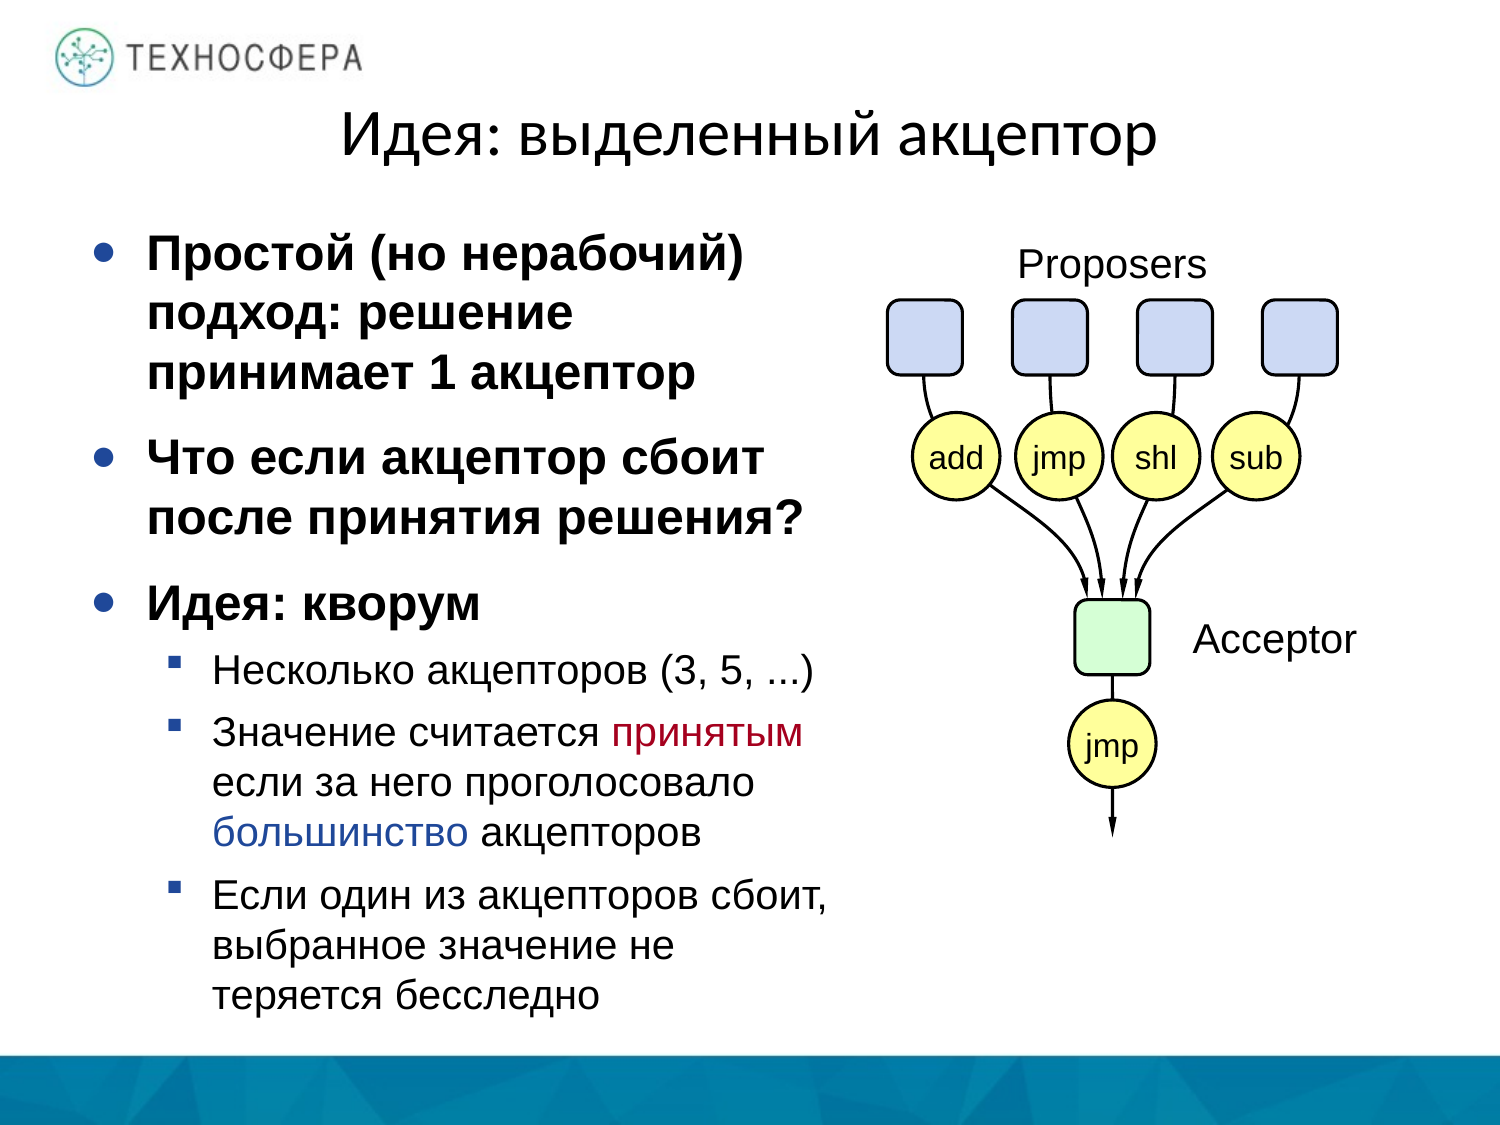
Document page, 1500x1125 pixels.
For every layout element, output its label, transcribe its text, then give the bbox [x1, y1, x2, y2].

list Простой (но нерабочий) подход: решение принимает 1 акцептор Что если акцептор сбоит после принятия решения? Идея: кворум Несколько акцепторов (3, 5, ...) Значение считается принятым если за него проголосовало большинство акцепторов Если один из акцепторов сбоит, выбранное значение не теряется бесследно [75, 233, 850, 1000]
text_box sub [1212, 412, 1300, 500]
text_box [1012, 299, 1088, 375]
text_box [887, 299, 963, 375]
text_box jmp [1015, 412, 1104, 500]
text_box add [912, 412, 1000, 500]
text_box jmp [1068, 699, 1157, 788]
text_box Proposers [1012, 236, 1213, 288]
text_box [1262, 299, 1338, 375]
title Идея: выделенный акцептор [75, 45, 1426, 233]
text_box shl [1112, 412, 1200, 500]
picture [0, 0, 1500, 1057]
text_box Acceptor [1175, 611, 1375, 663]
text_box [1074, 599, 1150, 675]
text_box [1137, 299, 1213, 375]
